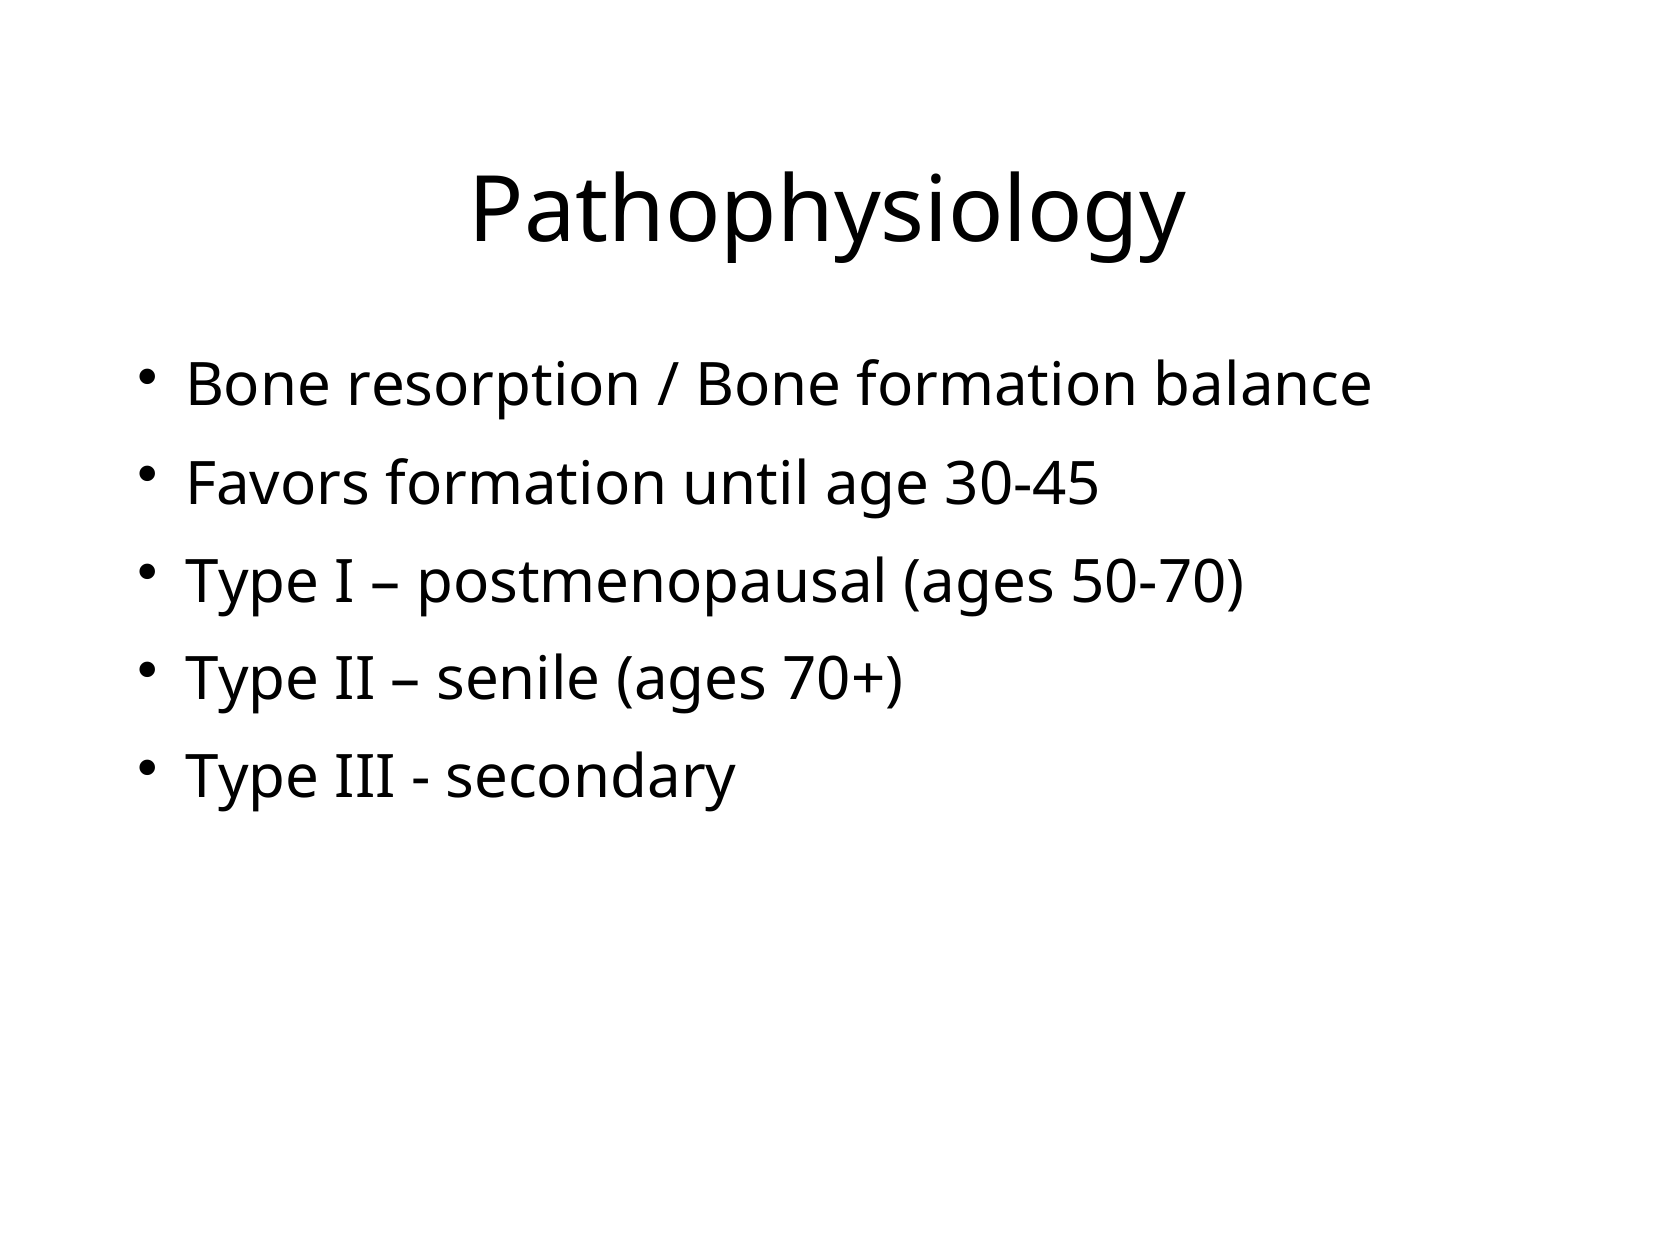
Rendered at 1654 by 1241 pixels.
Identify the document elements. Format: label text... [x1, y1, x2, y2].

title Pathophysiology [121, 155, 1534, 258]
list Bone resorption / Bone formation balance Favors formation until age 30-45 Type I – postmenopausal (ages 50-70) Type II – senile (ages 70+) Type III - secondary [121, 344, 1534, 817]
